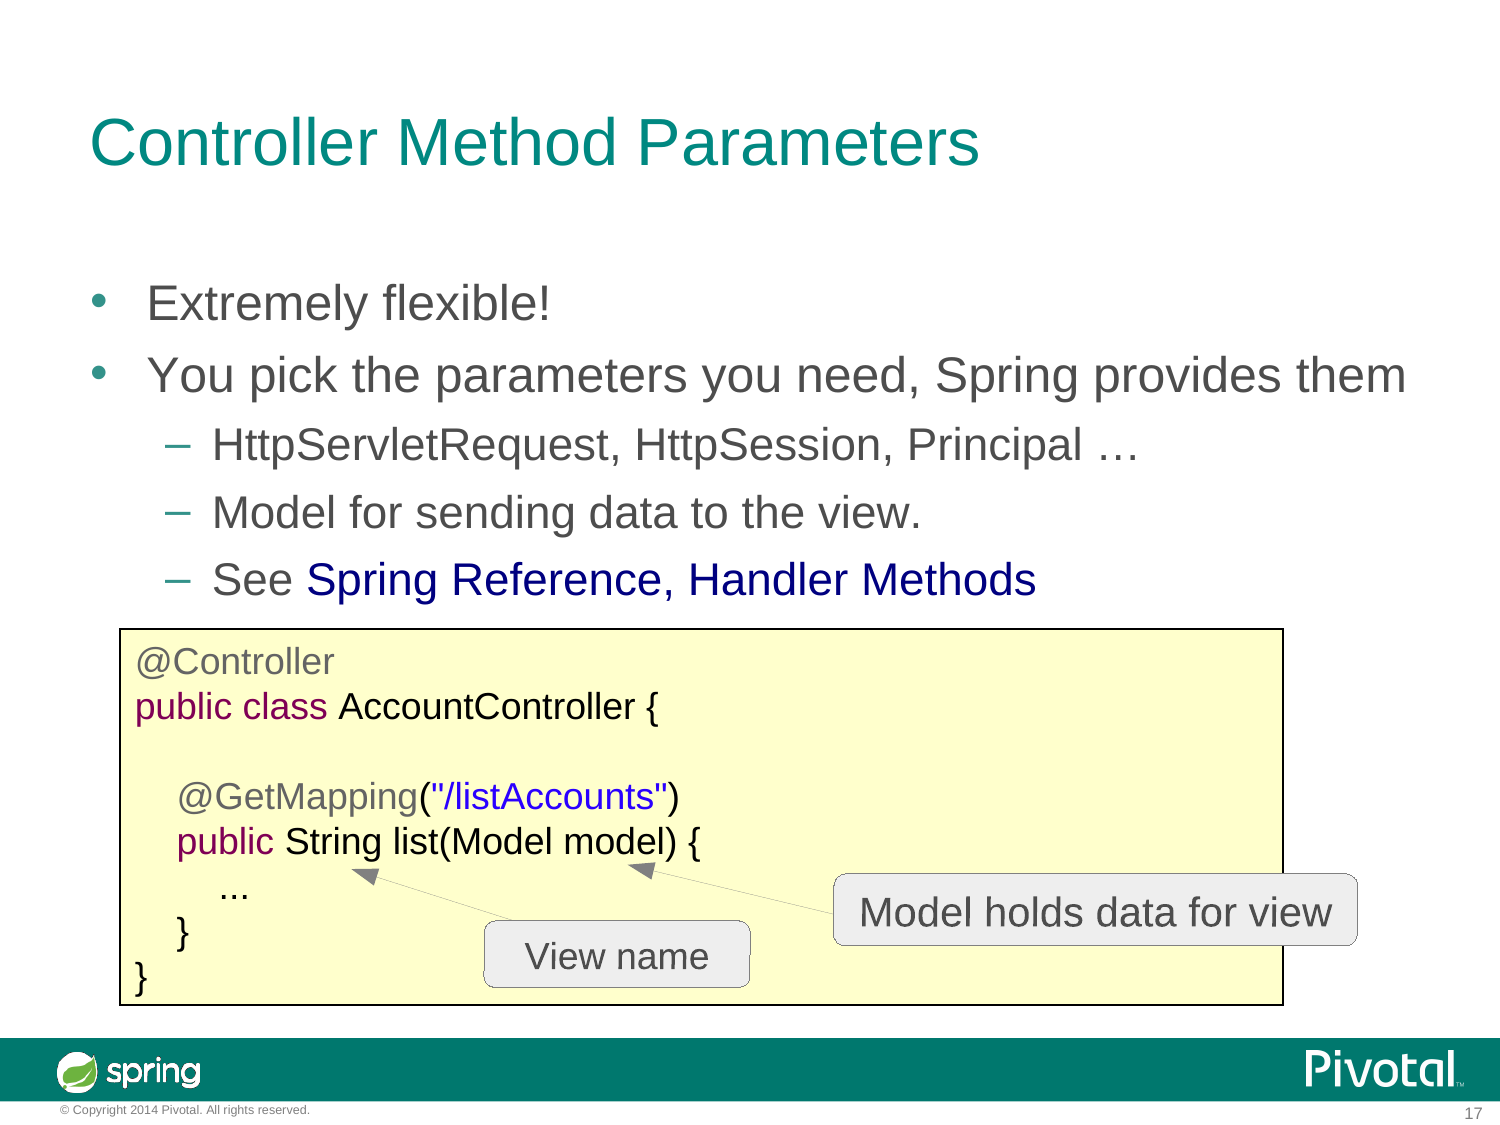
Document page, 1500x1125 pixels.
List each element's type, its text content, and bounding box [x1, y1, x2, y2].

picture [32, 1041, 210, 1103]
picture [1306, 1050, 1464, 1087]
list Extremely flexible! You pick the parameters you need, Spring provides them HttpServletRequest, HttpSession, Principal … Model for sending data to the view. See Spring Reference, Handler Methods [75, 262, 1426, 1005]
title Controller Method Parameters [75, 44, 1426, 233]
text_box @Controller public class AccountController { @GetMapping("/listAccounts") public String list(Model model) { ... } } [120, 629, 1284, 1005]
text_box Model holds data for view [833, 873, 1358, 946]
text_box View name [483, 920, 751, 988]
